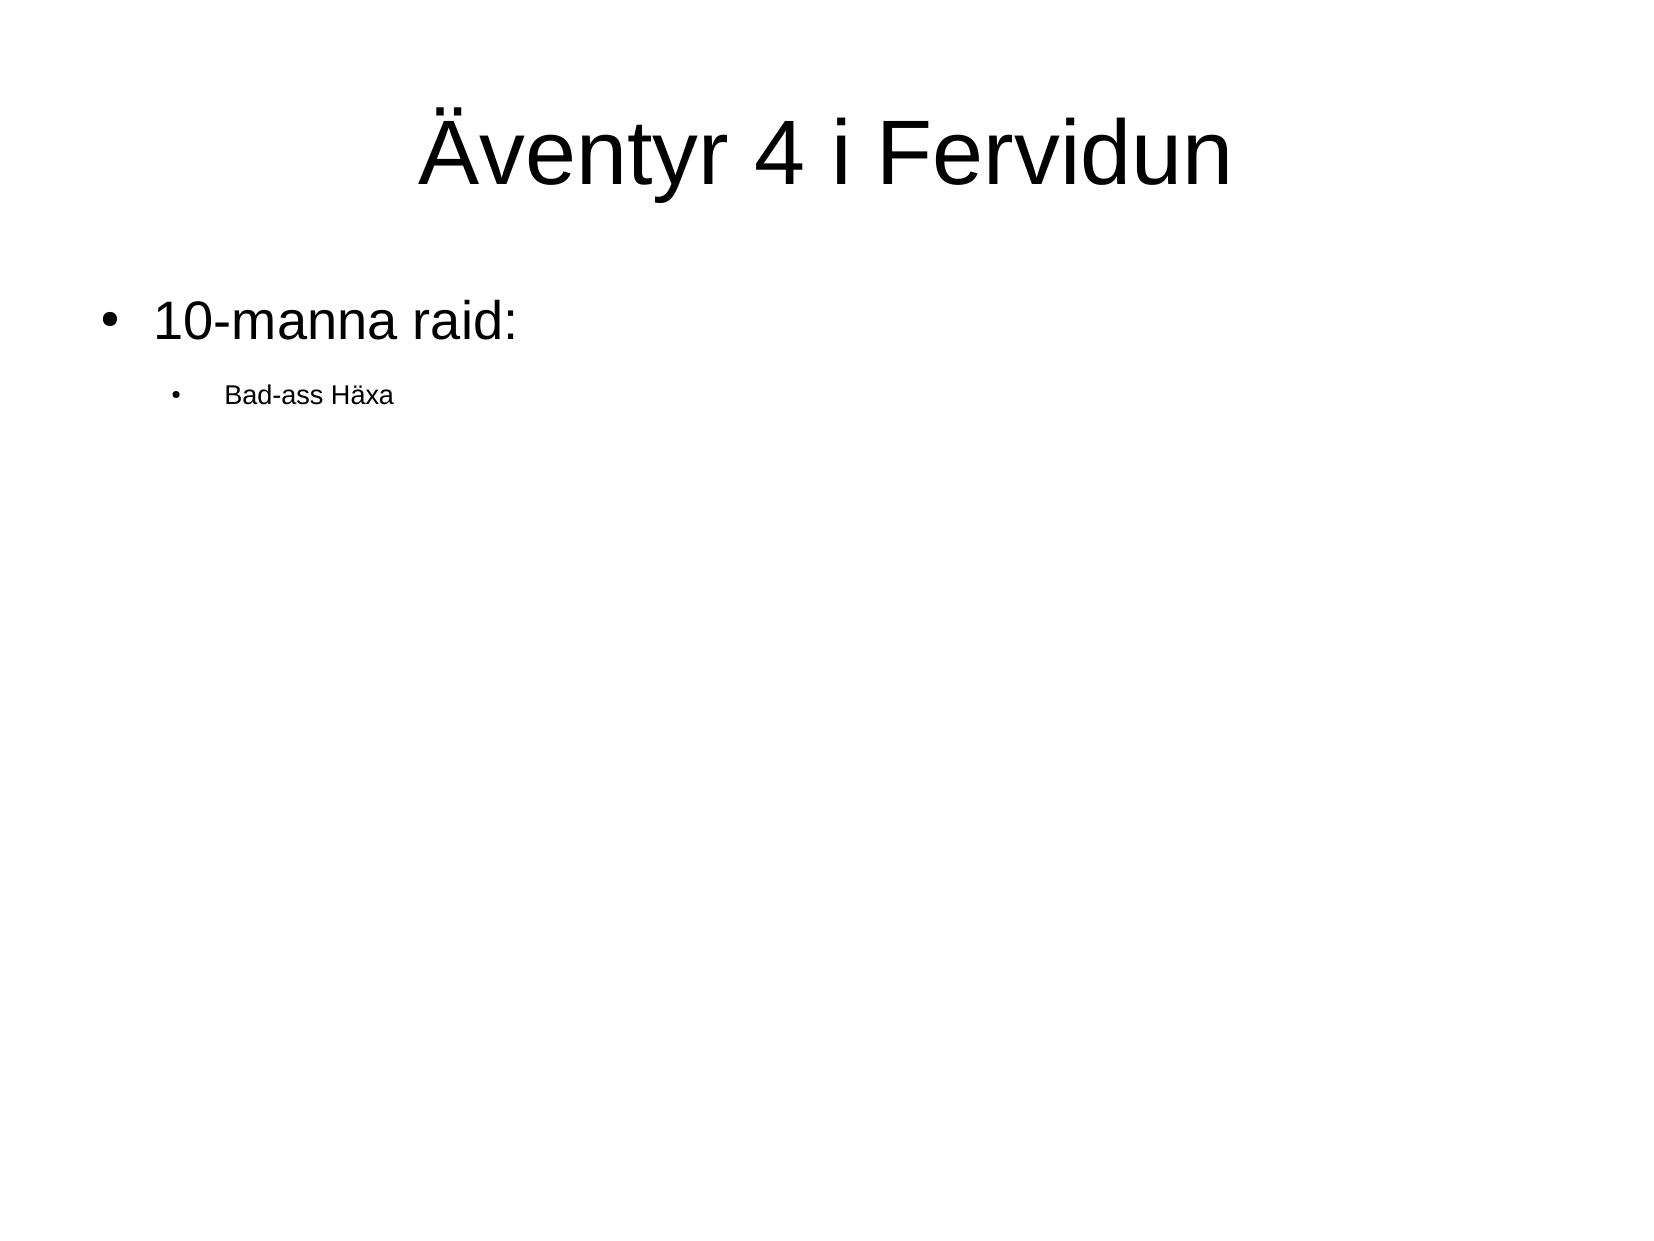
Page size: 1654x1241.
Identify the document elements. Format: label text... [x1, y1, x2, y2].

title Äventyr 4 i Fervidun [82, 49, 1571, 257]
list 10-manna raid: Bad-ass Häxa [82, 290, 1571, 1109]
